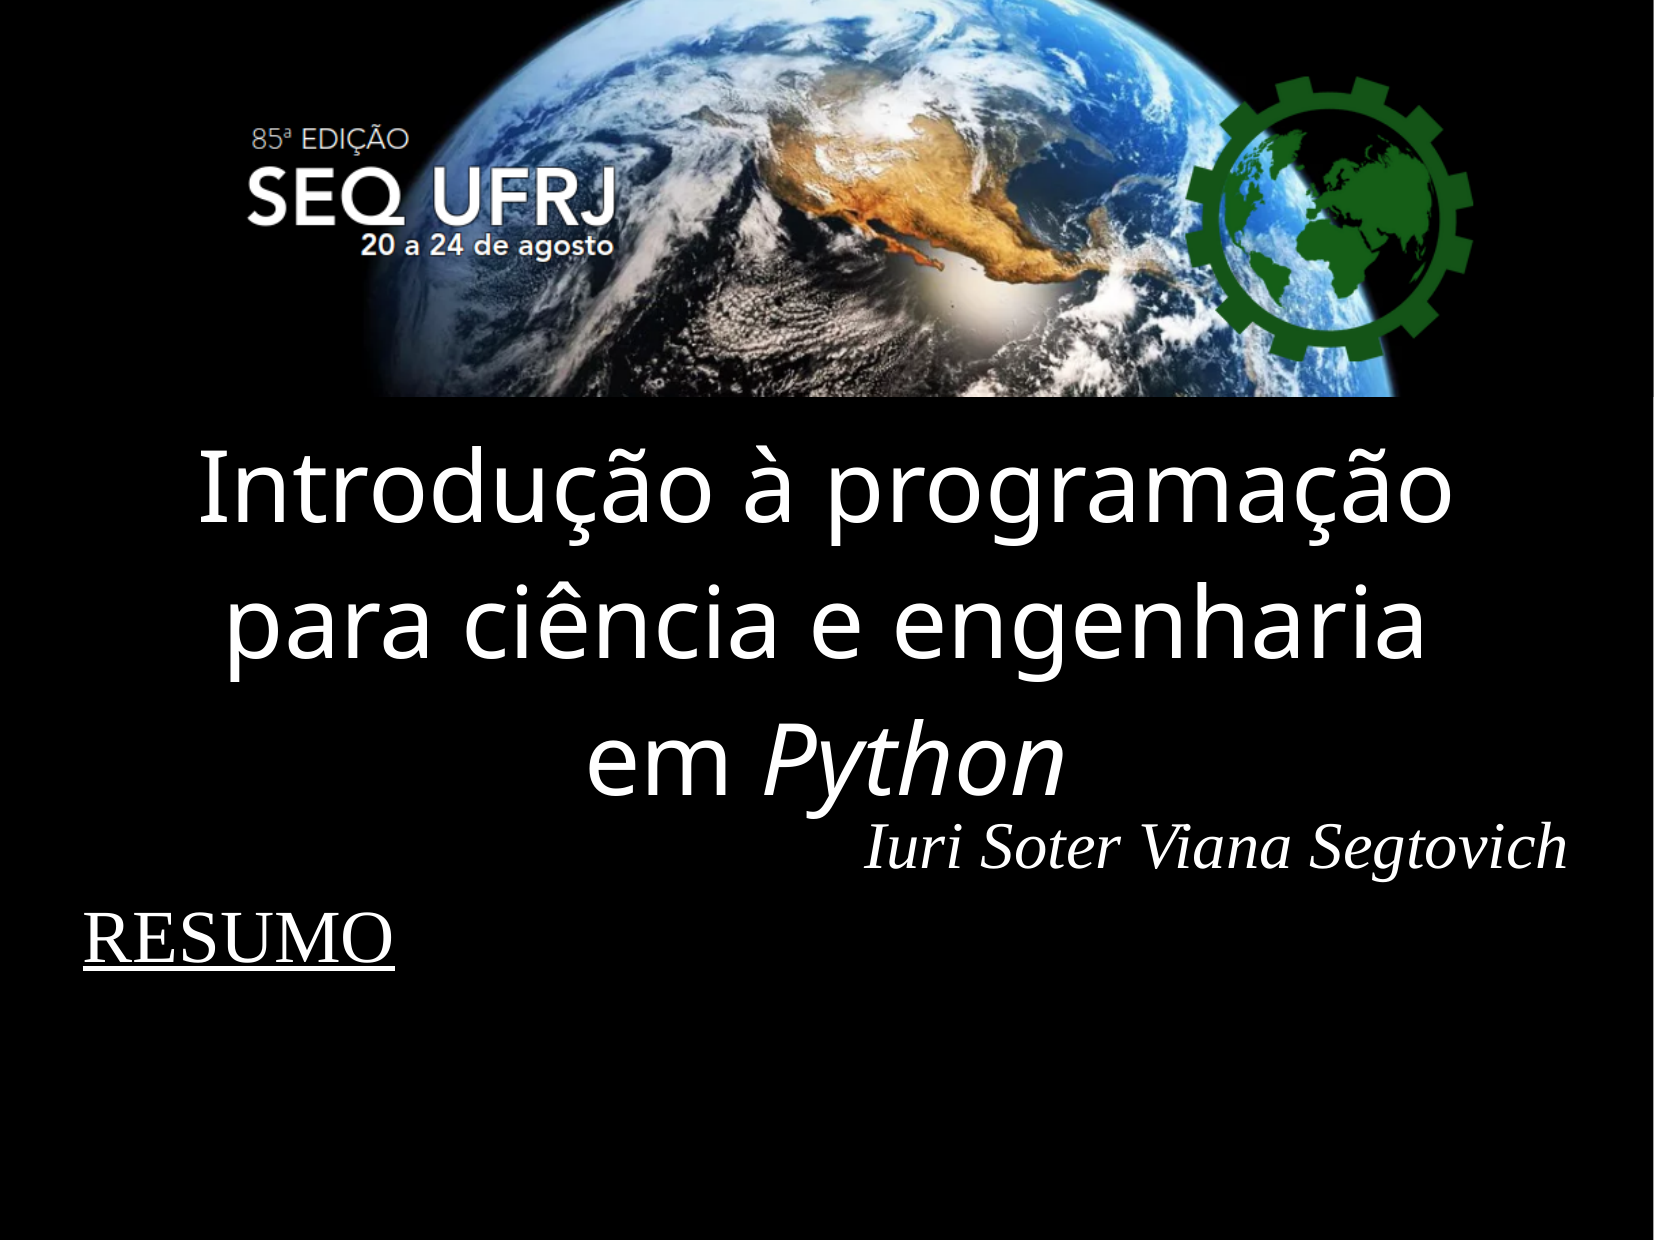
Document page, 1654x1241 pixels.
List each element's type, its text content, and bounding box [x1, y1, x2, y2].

title Introdução à programação para ciência e engenharia em Python [82, 445, 1571, 795]
list Iuri Soter Viana Segtovich RESUMO [82, 809, 1571, 1241]
picture [0, 0, 1654, 397]
